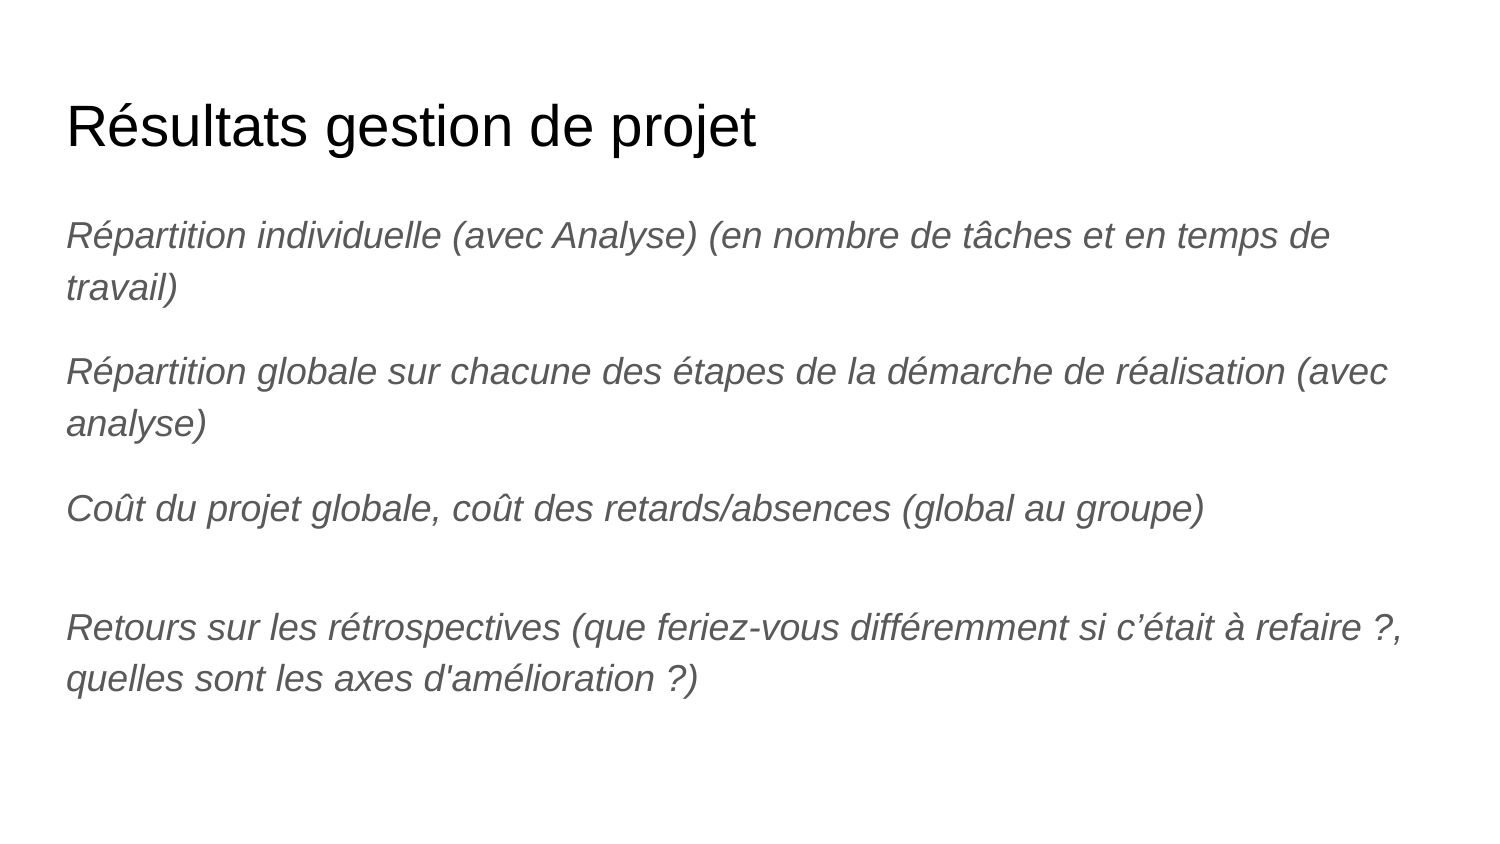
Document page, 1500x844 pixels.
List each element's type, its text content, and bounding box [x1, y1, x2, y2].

title Résultats gestion de projet [51, 72, 1449, 167]
list Répartition individuelle (avec Analyse) (en nombre de tâches et en temps de travail) Répartition globale sur chacune des étapes de la démarche de réalisation (avec analyse) Coût du projet globale, coût des retards/absences (global au groupe) Retours sur les rétrospectives (que feriez-vous différemment si c’était à refaire ?, quelles sont les axes d'amélioration ?) [51, 189, 1449, 750]
